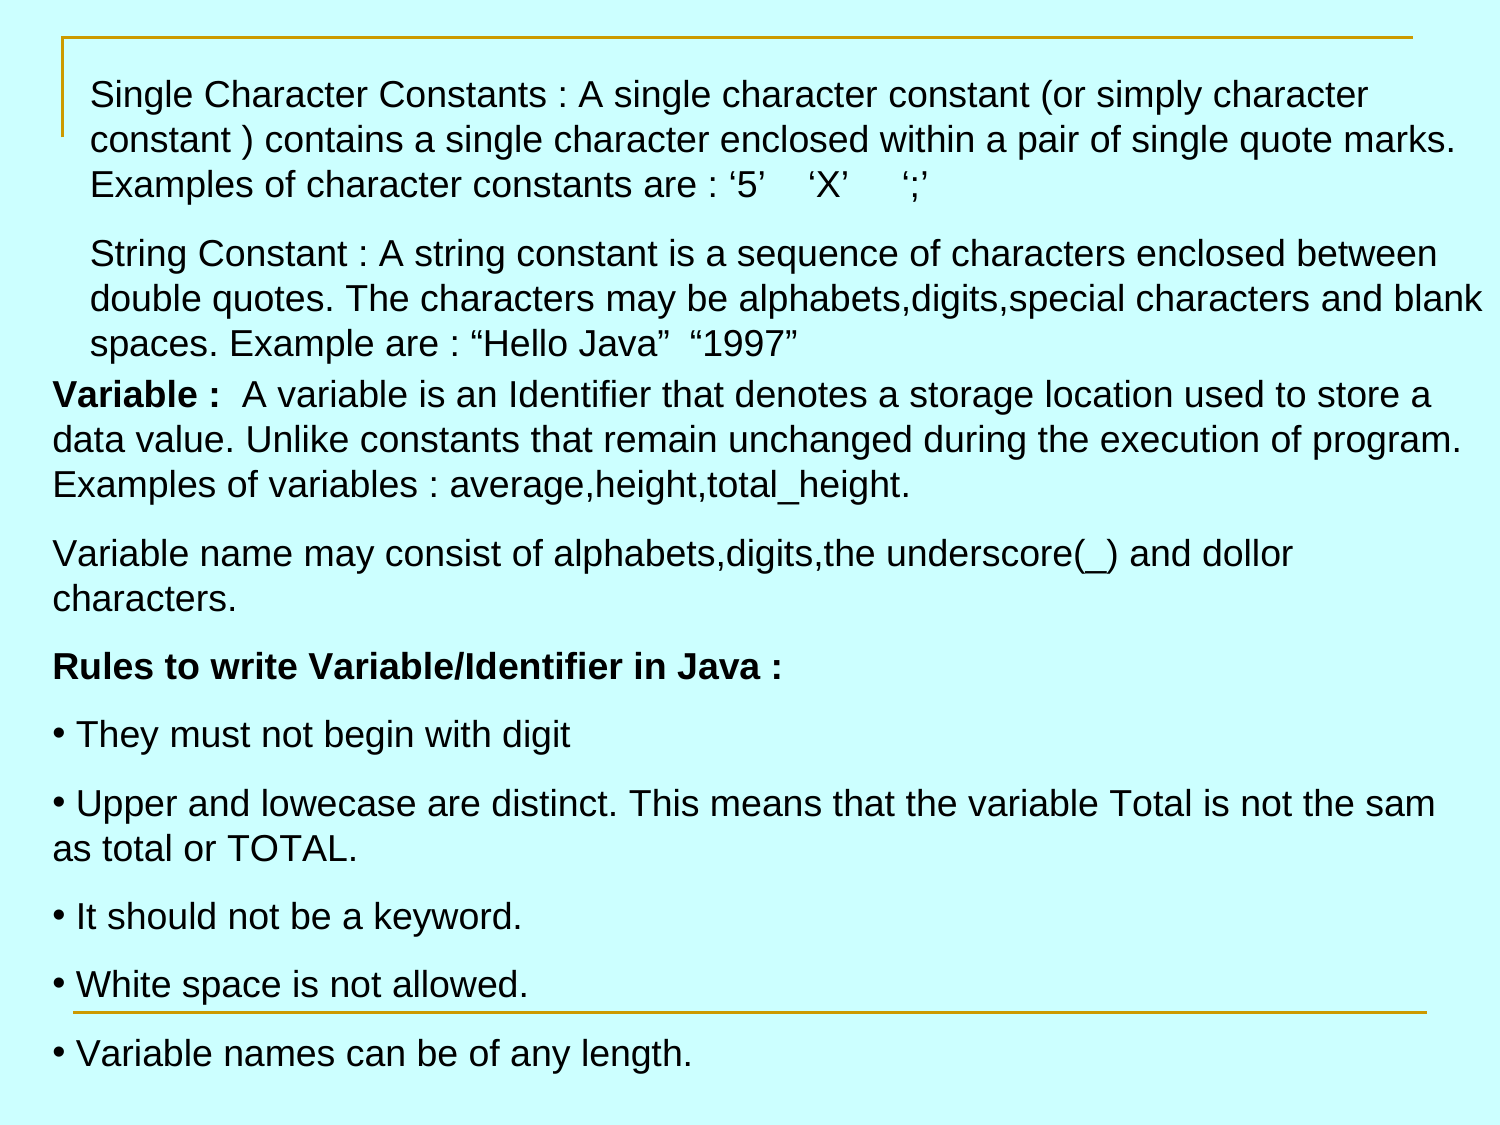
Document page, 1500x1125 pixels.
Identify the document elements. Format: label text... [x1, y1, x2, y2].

text_box Single Character Constants : A single character constant (or simply character constant ) contains a single character enclosed within a pair of single quote marks. Examples of character constants are : ‘5’ ‘X’ ‘;’ String Constant : A string constant is a sequence of characters enclosed between double quotes. The characters may be alphabets,digits,special characters and blank spaces. Example are : “Hello Java” “1997” [75, 62, 1500, 362]
text_box Variable : A variable is an Identifier that denotes a storage location used to store a data value. Unlike constants that remain unchanged during the execution of program. Examples of variables : average,height,total_height. Variable name may consist of alphabets,digits,the underscore(_) and dollor characters. Rules to write Variable/Identifier in Java : They must not begin with digit Upper and lowecase are distinct. This means that the variable Total is not the sam as total or TOTAL. It should not be a keyword. White space is not allowed. Variable names can be of any length. [37, 362, 1500, 1082]
